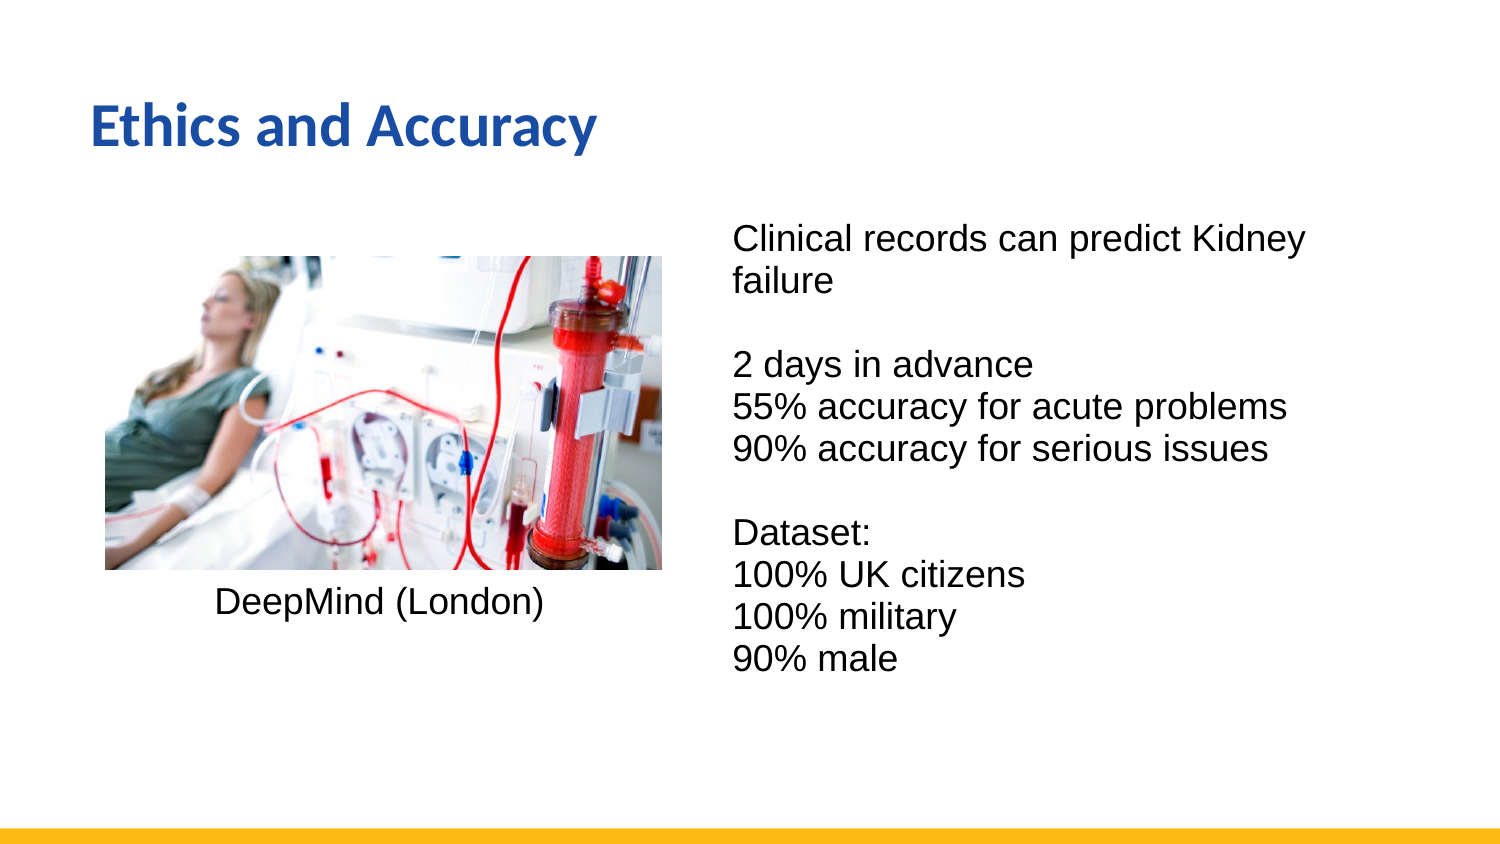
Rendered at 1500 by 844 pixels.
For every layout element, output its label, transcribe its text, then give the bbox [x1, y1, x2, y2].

text_box DeepMind (London) [199, 573, 571, 631]
title Ethics and Accuracy [75, 0, 1425, 197]
text_box Clinical records can predict Kidney failure 2 days in advance 55% accuracy for acute problems 90% accuracy for serious issues Dataset: 100% UK citizens 100% military 90% male [717, 210, 1426, 687]
picture [105, 256, 662, 571]
